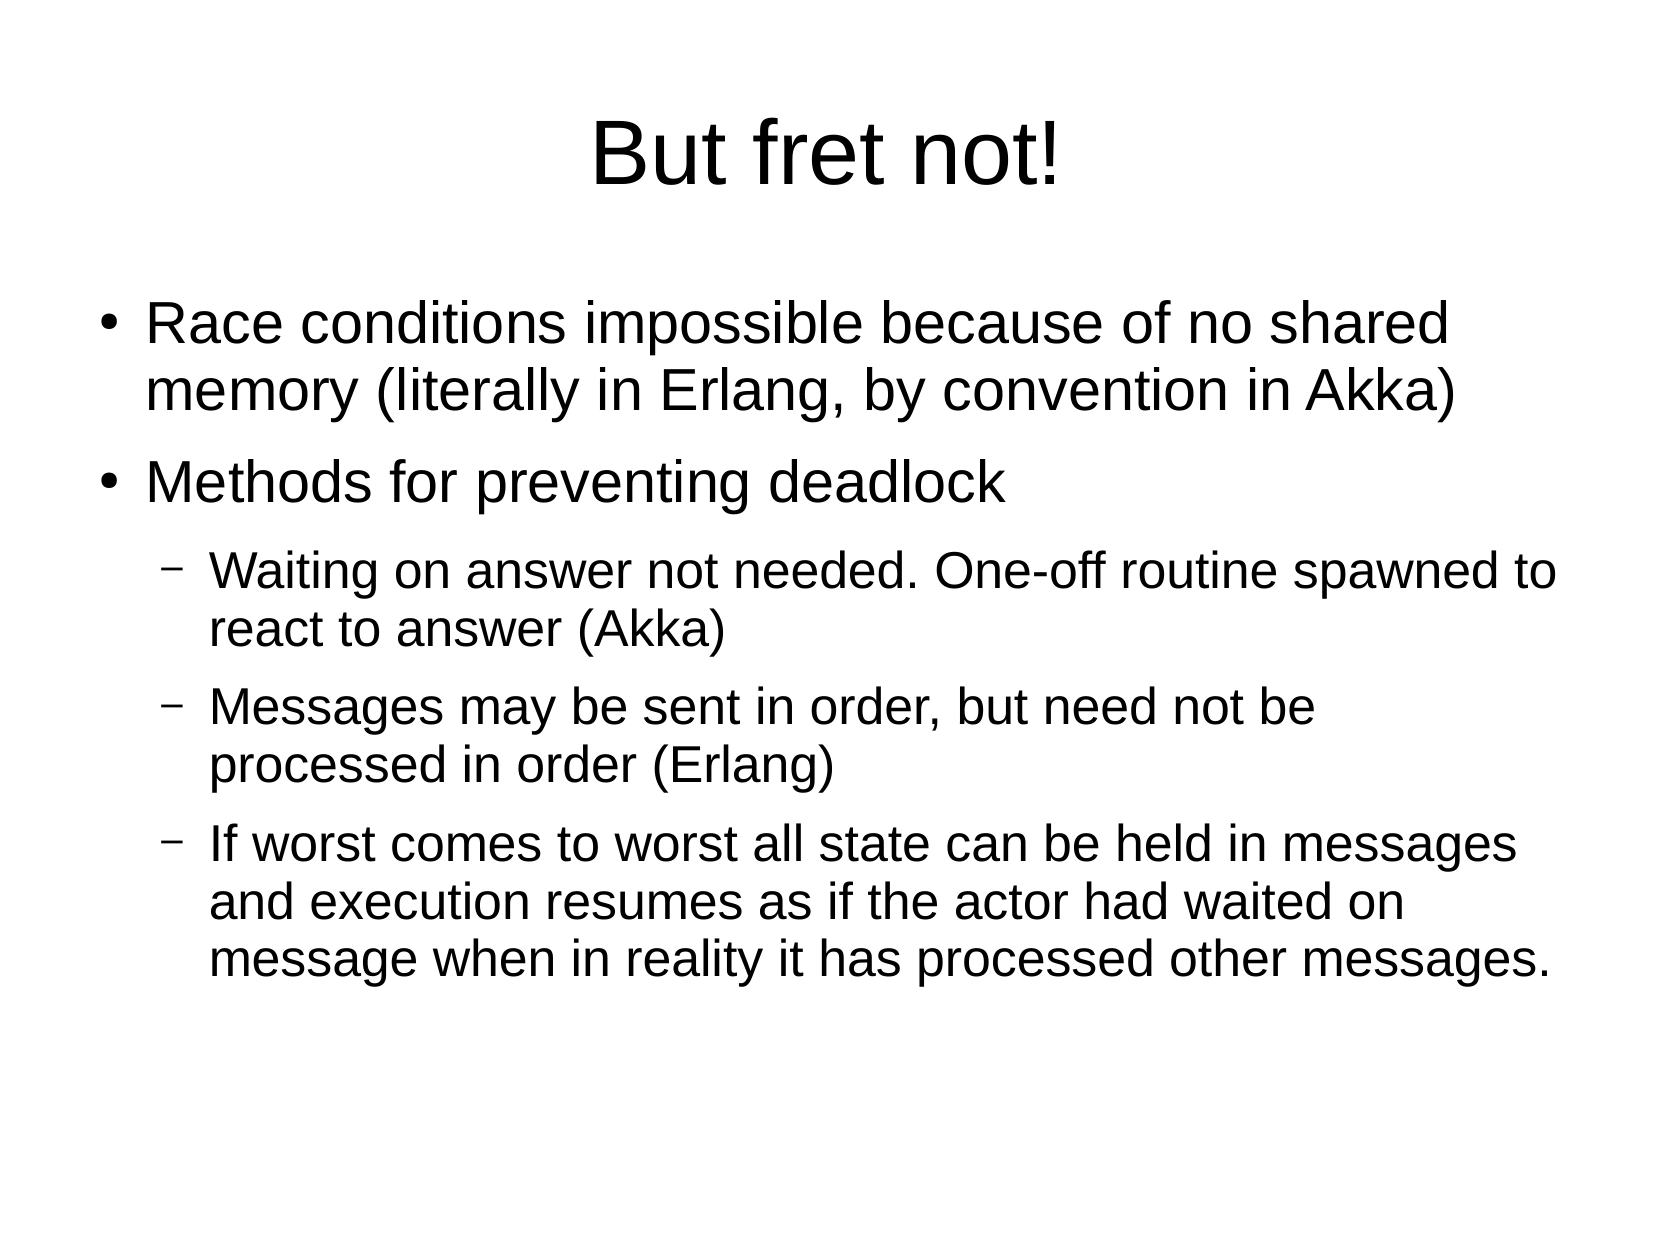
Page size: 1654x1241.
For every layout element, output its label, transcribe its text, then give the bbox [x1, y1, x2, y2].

list Race conditions impossible because of no shared memory (literally in Erlang, by convention in Akka) Methods for preventing deadlock Waiting on answer not needed. One-off routine spawned to react to answer (Akka) Messages may be sent in order, but need not be processed in order (Erlang) If worst comes to worst all state can be held in messages and execution resumes as if the actor had waited on message when in reality it has processed other messages. [82, 290, 1571, 1010]
title But fret not! [82, 49, 1571, 257]
